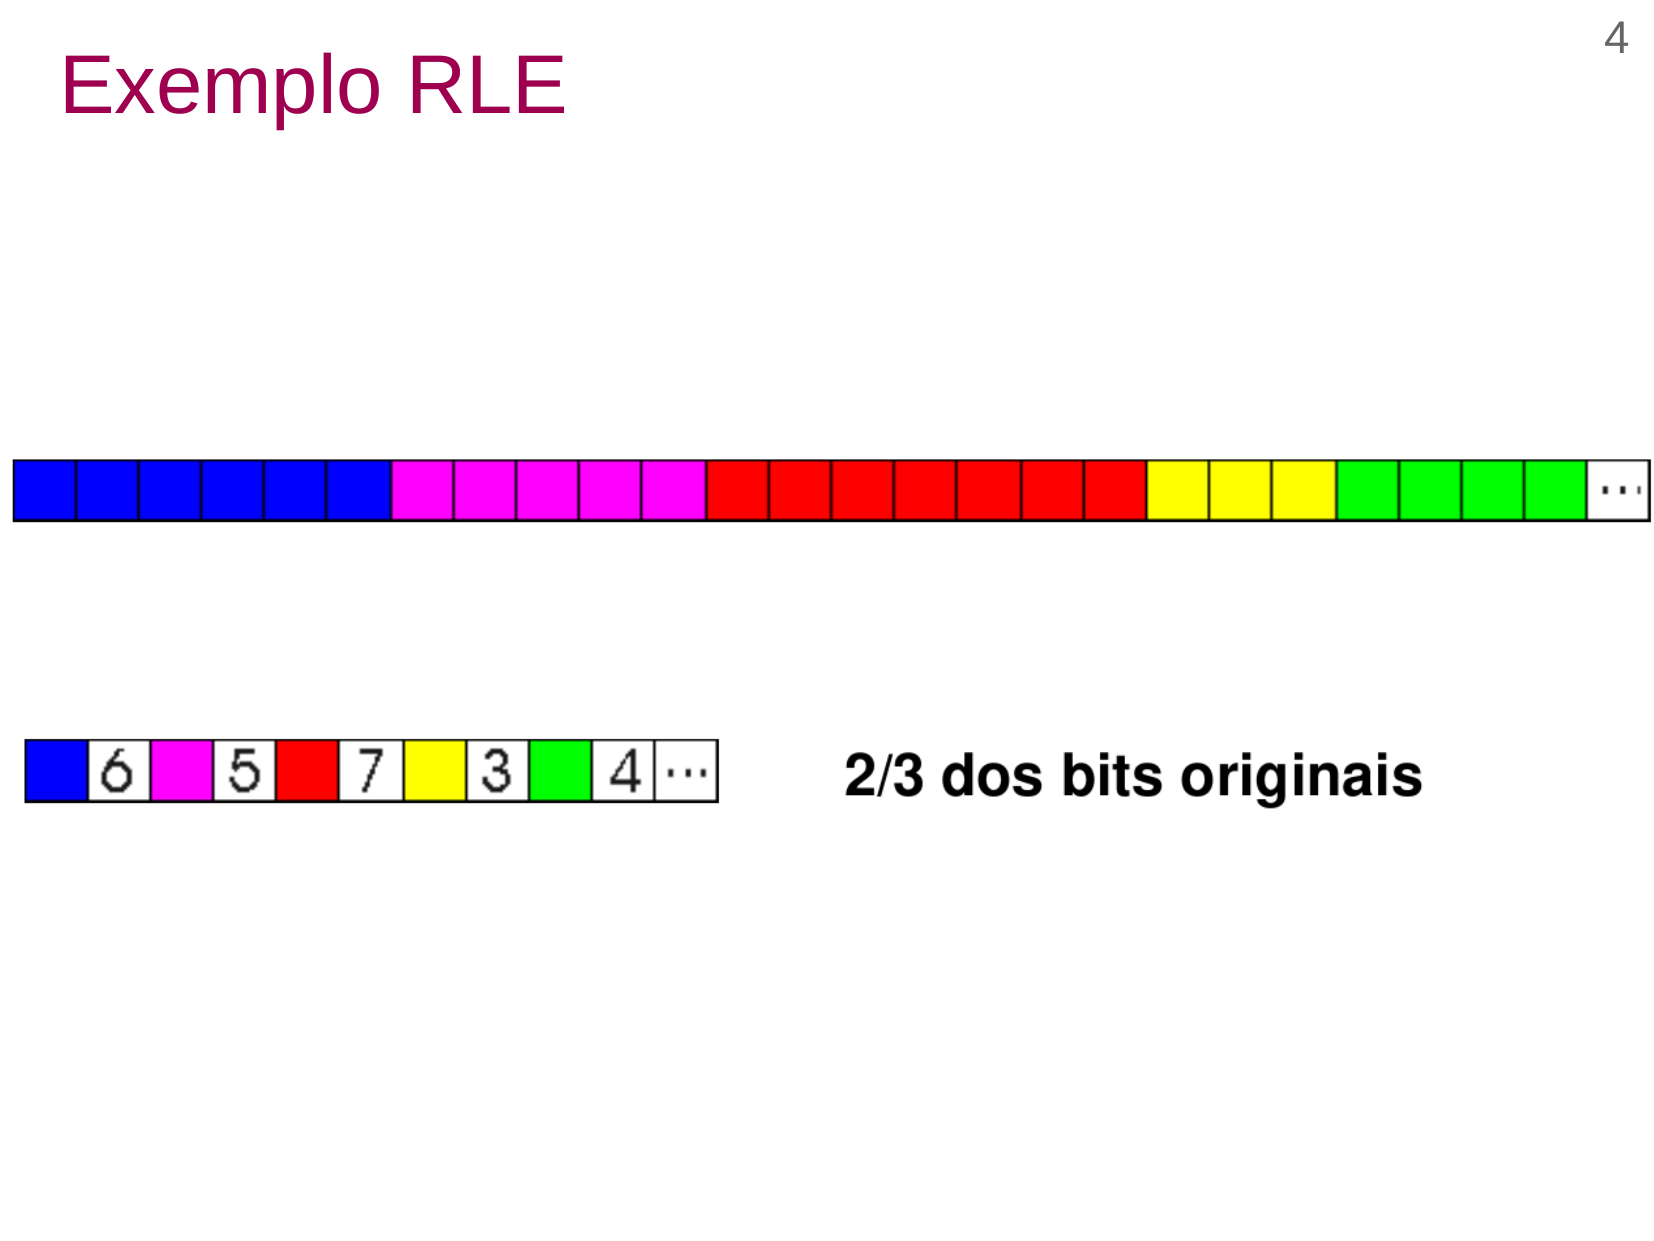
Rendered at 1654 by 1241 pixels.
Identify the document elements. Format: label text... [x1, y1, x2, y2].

picture [9, 453, 1654, 815]
title Exemplo RLE [59, 29, 1595, 148]
